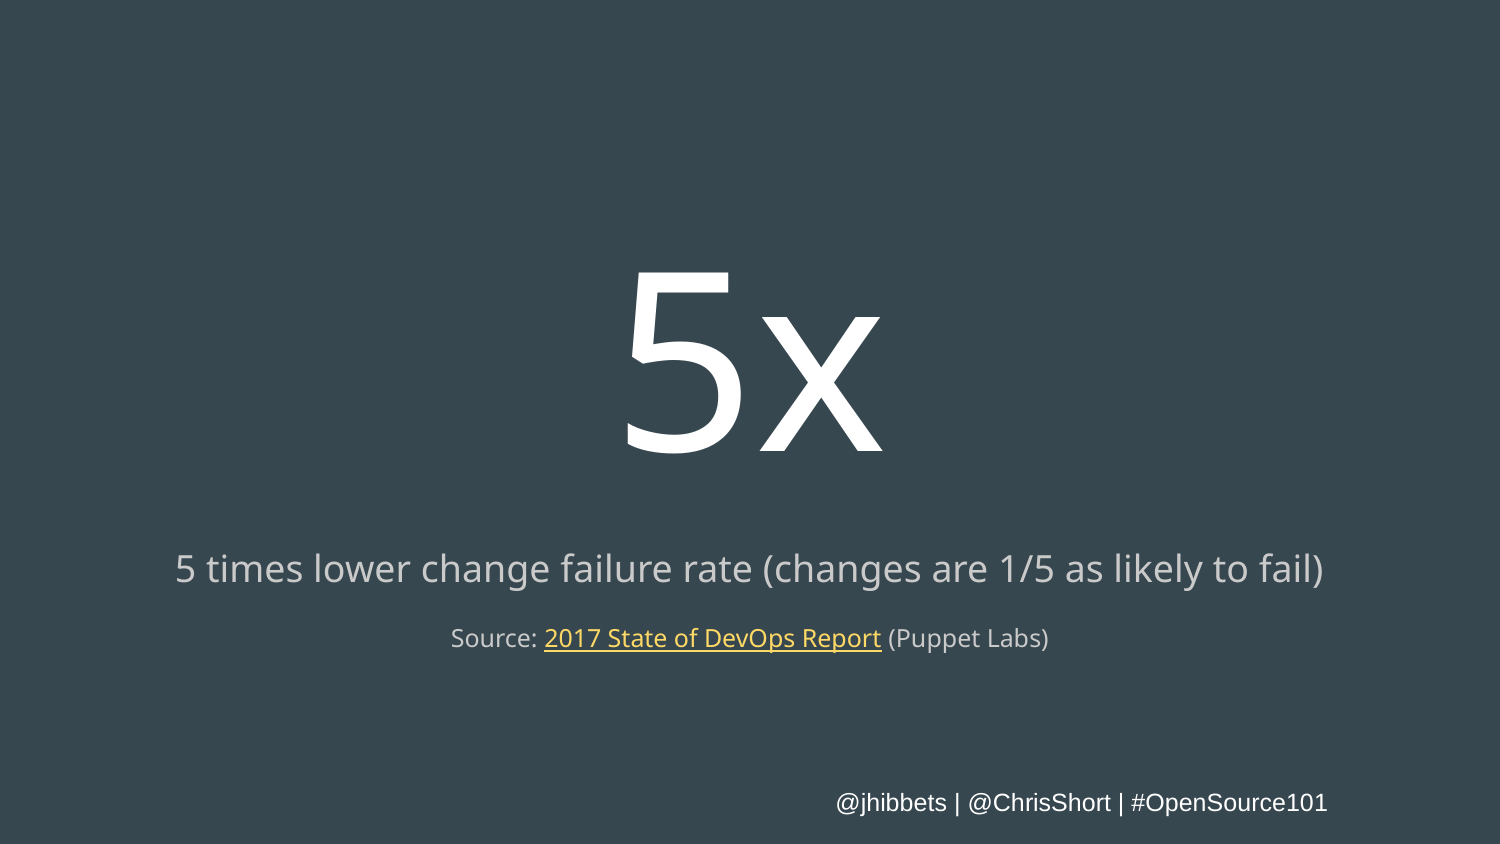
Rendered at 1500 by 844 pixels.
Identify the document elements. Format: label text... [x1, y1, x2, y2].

list 5 times lower change failure rate (changes are 1/5 as likely to fail) Source: 2017 State of DevOps Report (Puppet Labs) [51, 529, 1449, 743]
title 5x [51, 205, 1449, 517]
